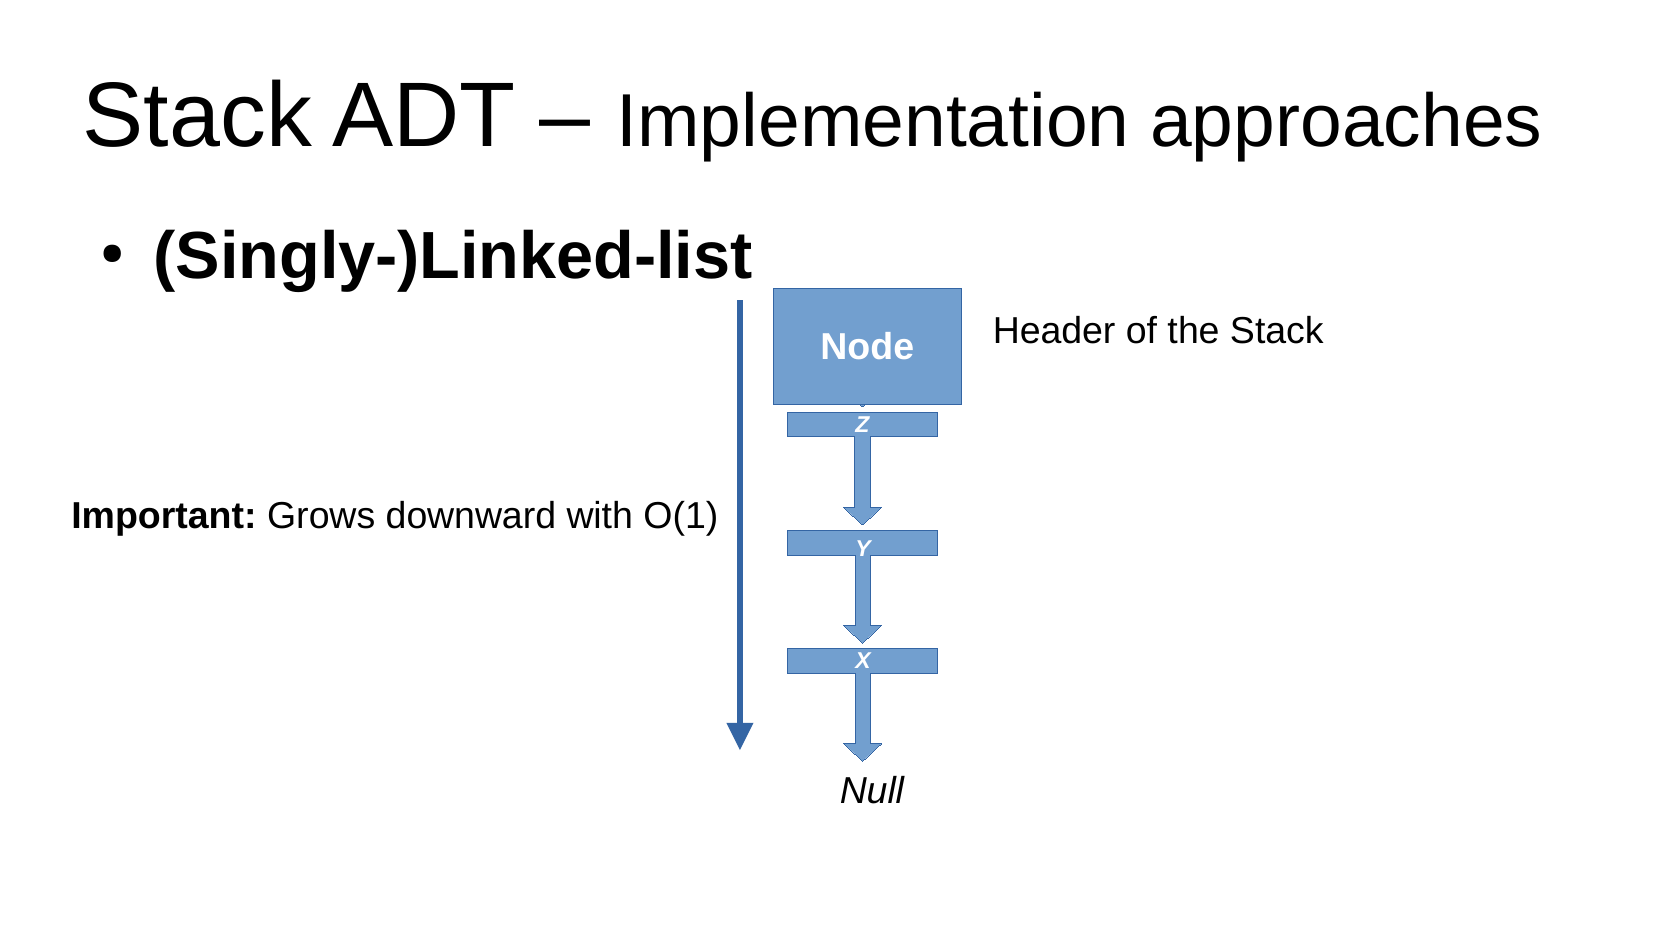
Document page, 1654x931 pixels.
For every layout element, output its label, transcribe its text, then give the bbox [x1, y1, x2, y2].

text_box [787, 412, 840, 437]
text_box [843, 445, 882, 525]
title Stack ADT – Implementation approaches [82, 37, 1571, 193]
text_box X [840, 640, 991, 682]
text_box Null [825, 761, 920, 819]
list (Singly-)Linked-list [82, 217, 1571, 758]
text_box [843, 569, 882, 640]
text_box Header of the Stack [978, 301, 1340, 359]
text_box Y [840, 528, 991, 569]
text_box Node [773, 288, 962, 405]
text_box Z [840, 404, 991, 445]
text_box [787, 530, 840, 556]
text_box [787, 648, 840, 674]
text_box Important: Grows downward with O(1) [56, 487, 734, 545]
text_box [843, 682, 882, 762]
